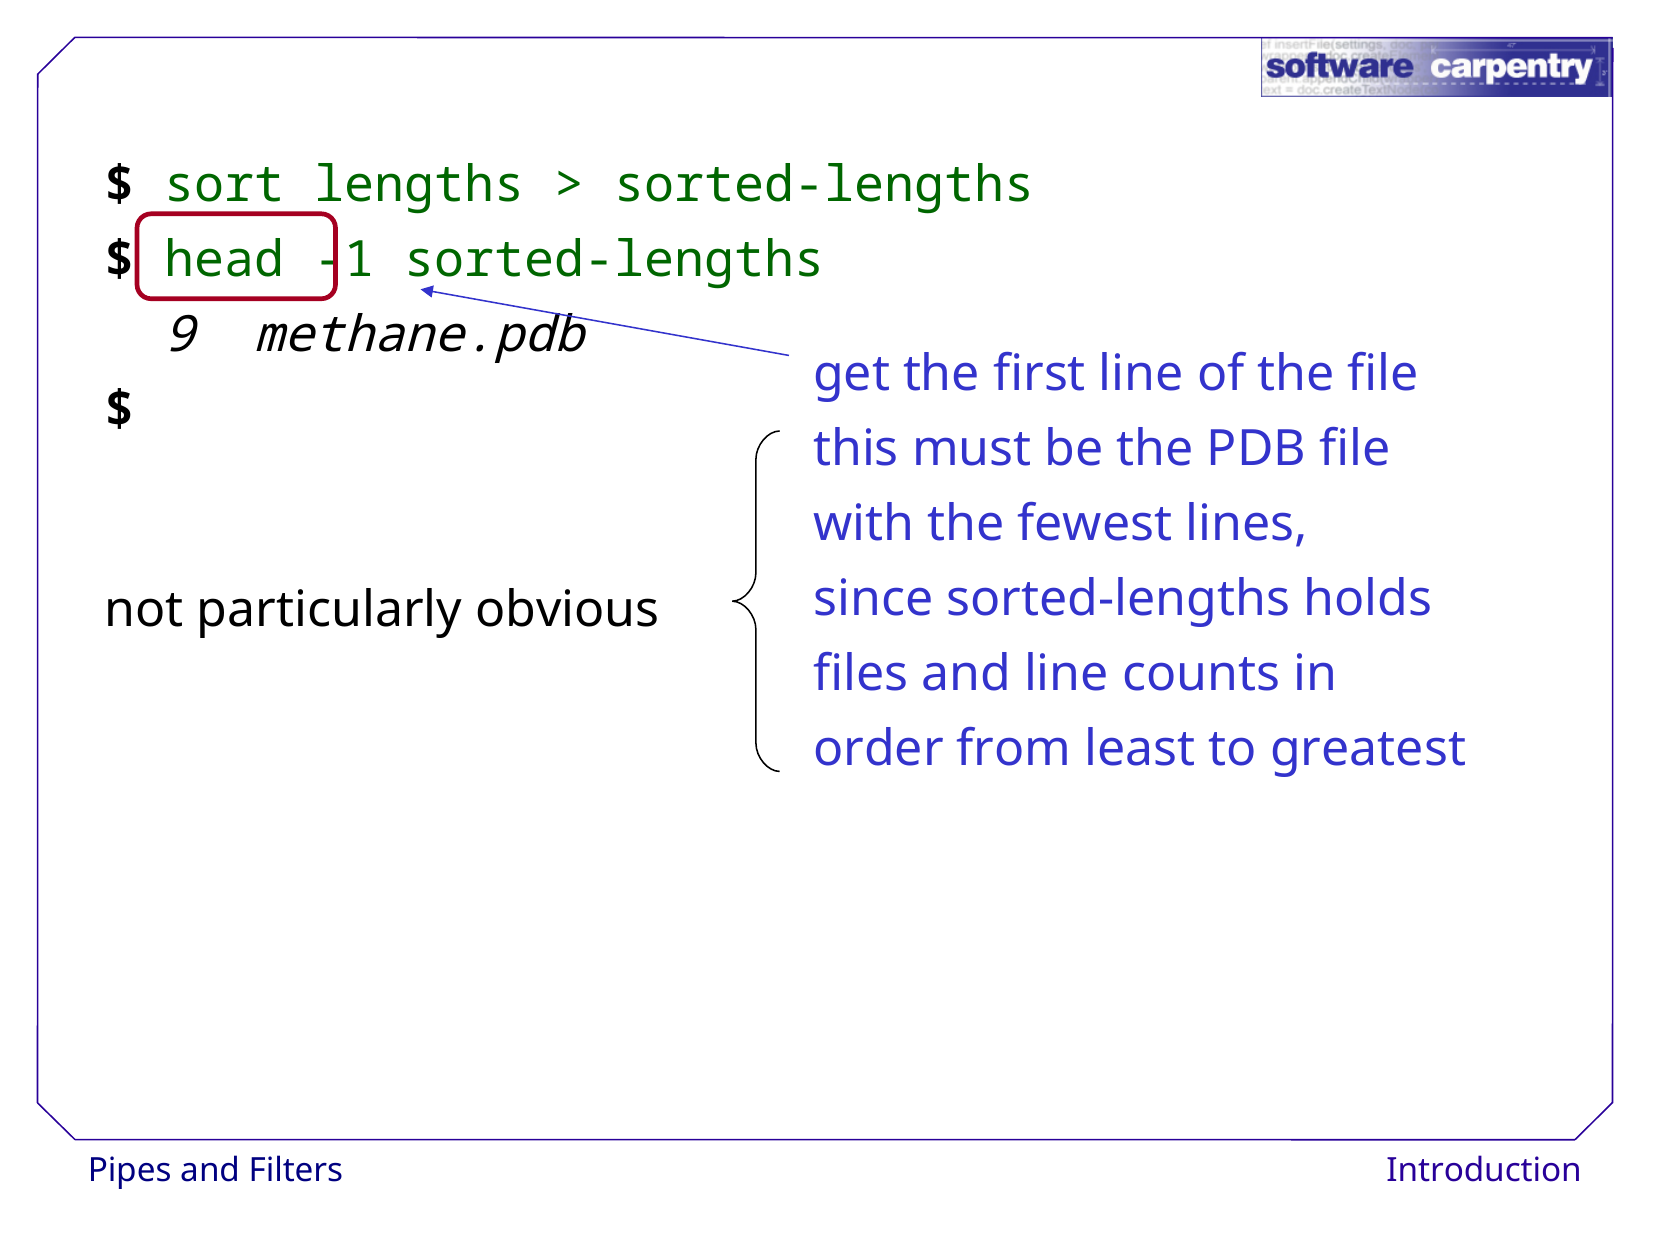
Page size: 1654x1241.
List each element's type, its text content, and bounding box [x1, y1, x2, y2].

text_box $ sort lengths > sorted-lengths $ head -1 sorted-lengths 9 methane.pdb $ [89, 128, 1512, 1131]
text_box get the first line of the file this must be the PDB file with the fewest lines, since sorted-lengths holds files and line counts in order from least to greatest [798, 317, 1584, 800]
picture [1261, 39, 1613, 97]
text_box not particularly obvious [89, 553, 723, 1036]
